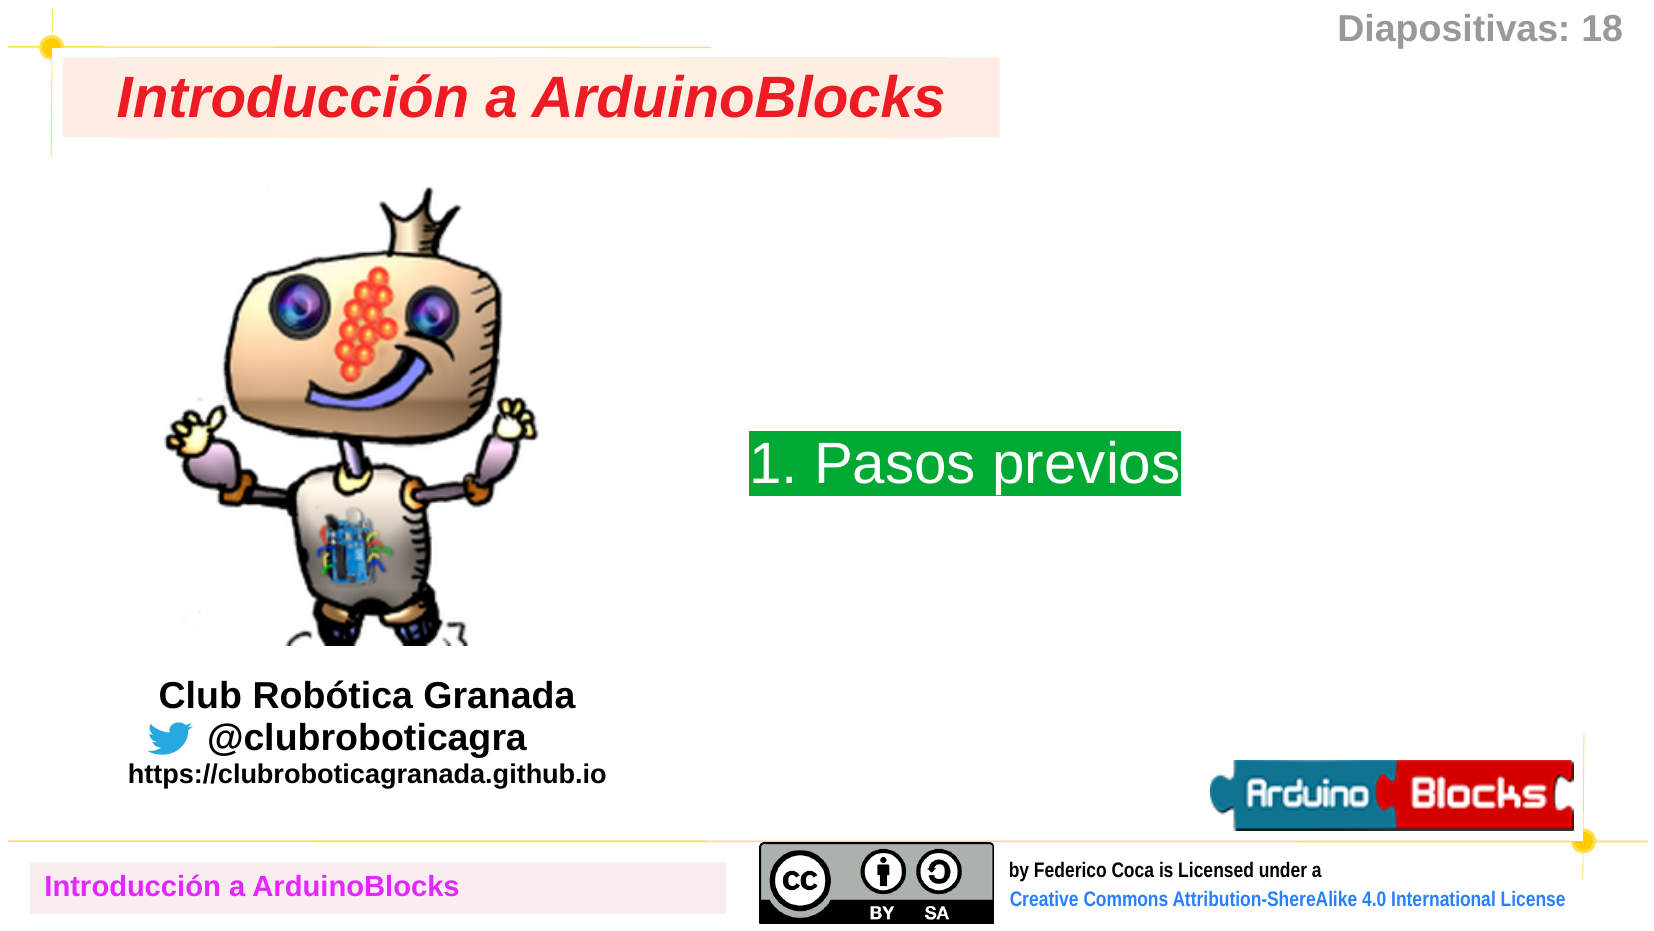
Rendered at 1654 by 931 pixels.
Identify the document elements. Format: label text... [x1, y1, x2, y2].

text_box Introducción a ArduinoBlocks [63, 57, 1000, 138]
picture [1210, 760, 1574, 832]
text_box 1. Pasos previos [734, 423, 1591, 507]
text_box Introducción a ArduinoBlocks [29, 862, 727, 915]
text_box Club Robótica Granada @clubroboticagra https://clubroboticagranada.github.io [107, 667, 627, 797]
picture [142, 721, 198, 756]
picture [154, 184, 581, 646]
text_box Diapositivas: 18 [1322, 0, 1644, 57]
